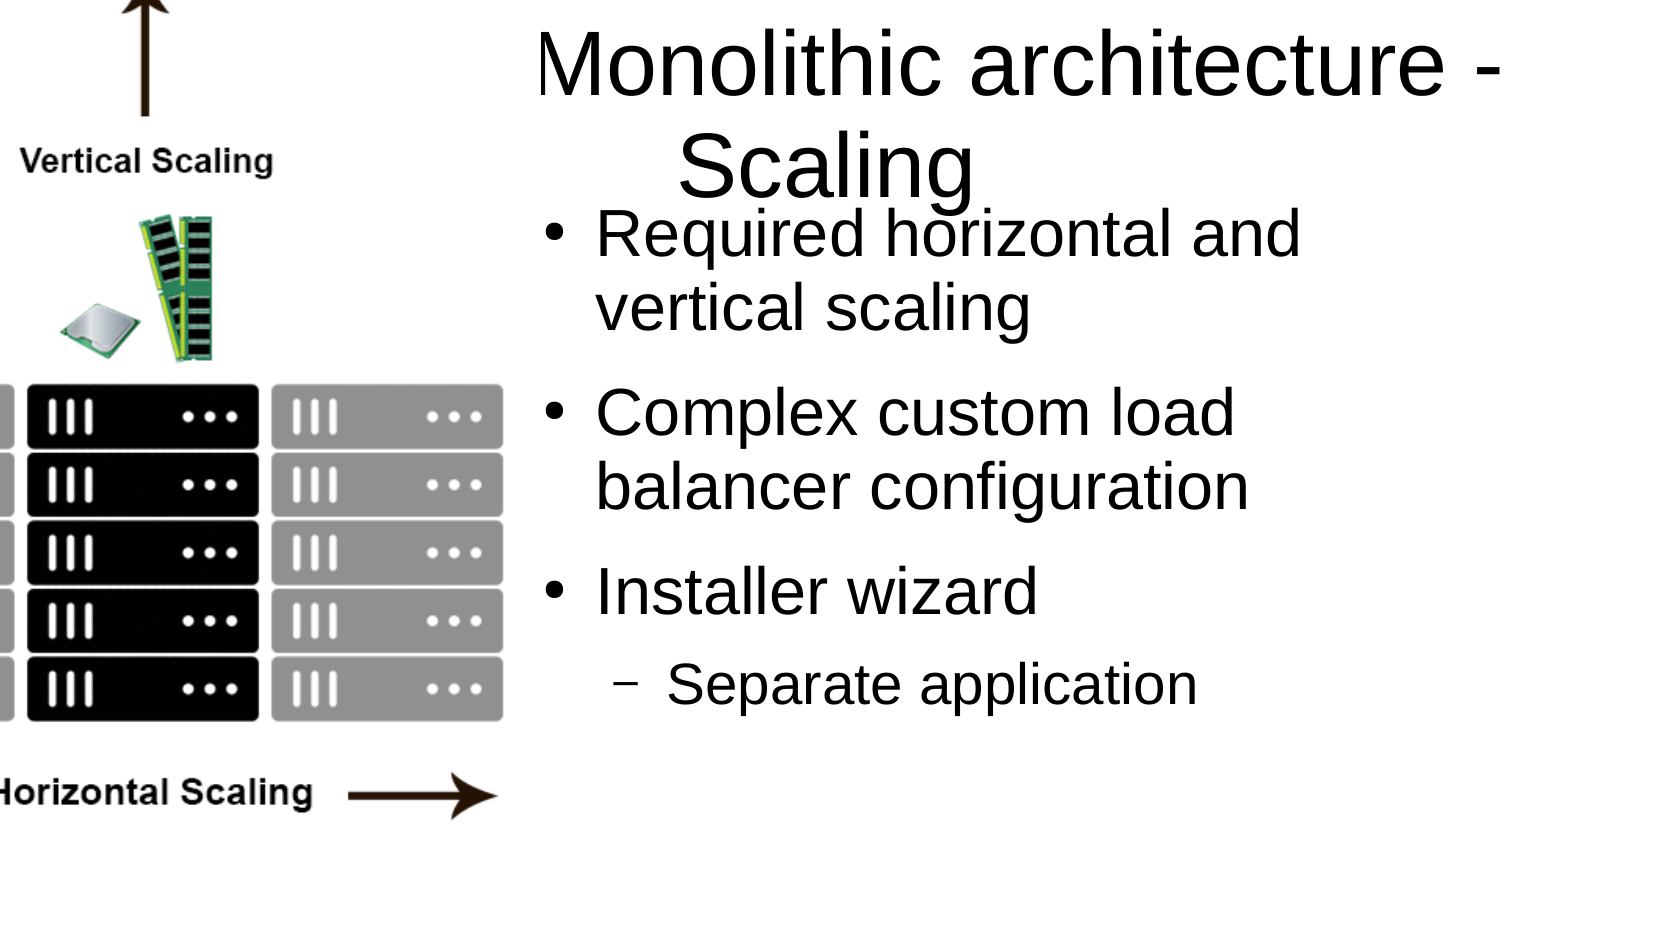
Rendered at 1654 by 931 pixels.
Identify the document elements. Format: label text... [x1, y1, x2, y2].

list Required horizontal and vertical scaling Complex custom load balancer configuration Installer wizard Separate application [541, 195, 1306, 736]
title Monolithic architecture - Scaling [541, 12, 1571, 218]
picture [0, 0, 541, 855]
